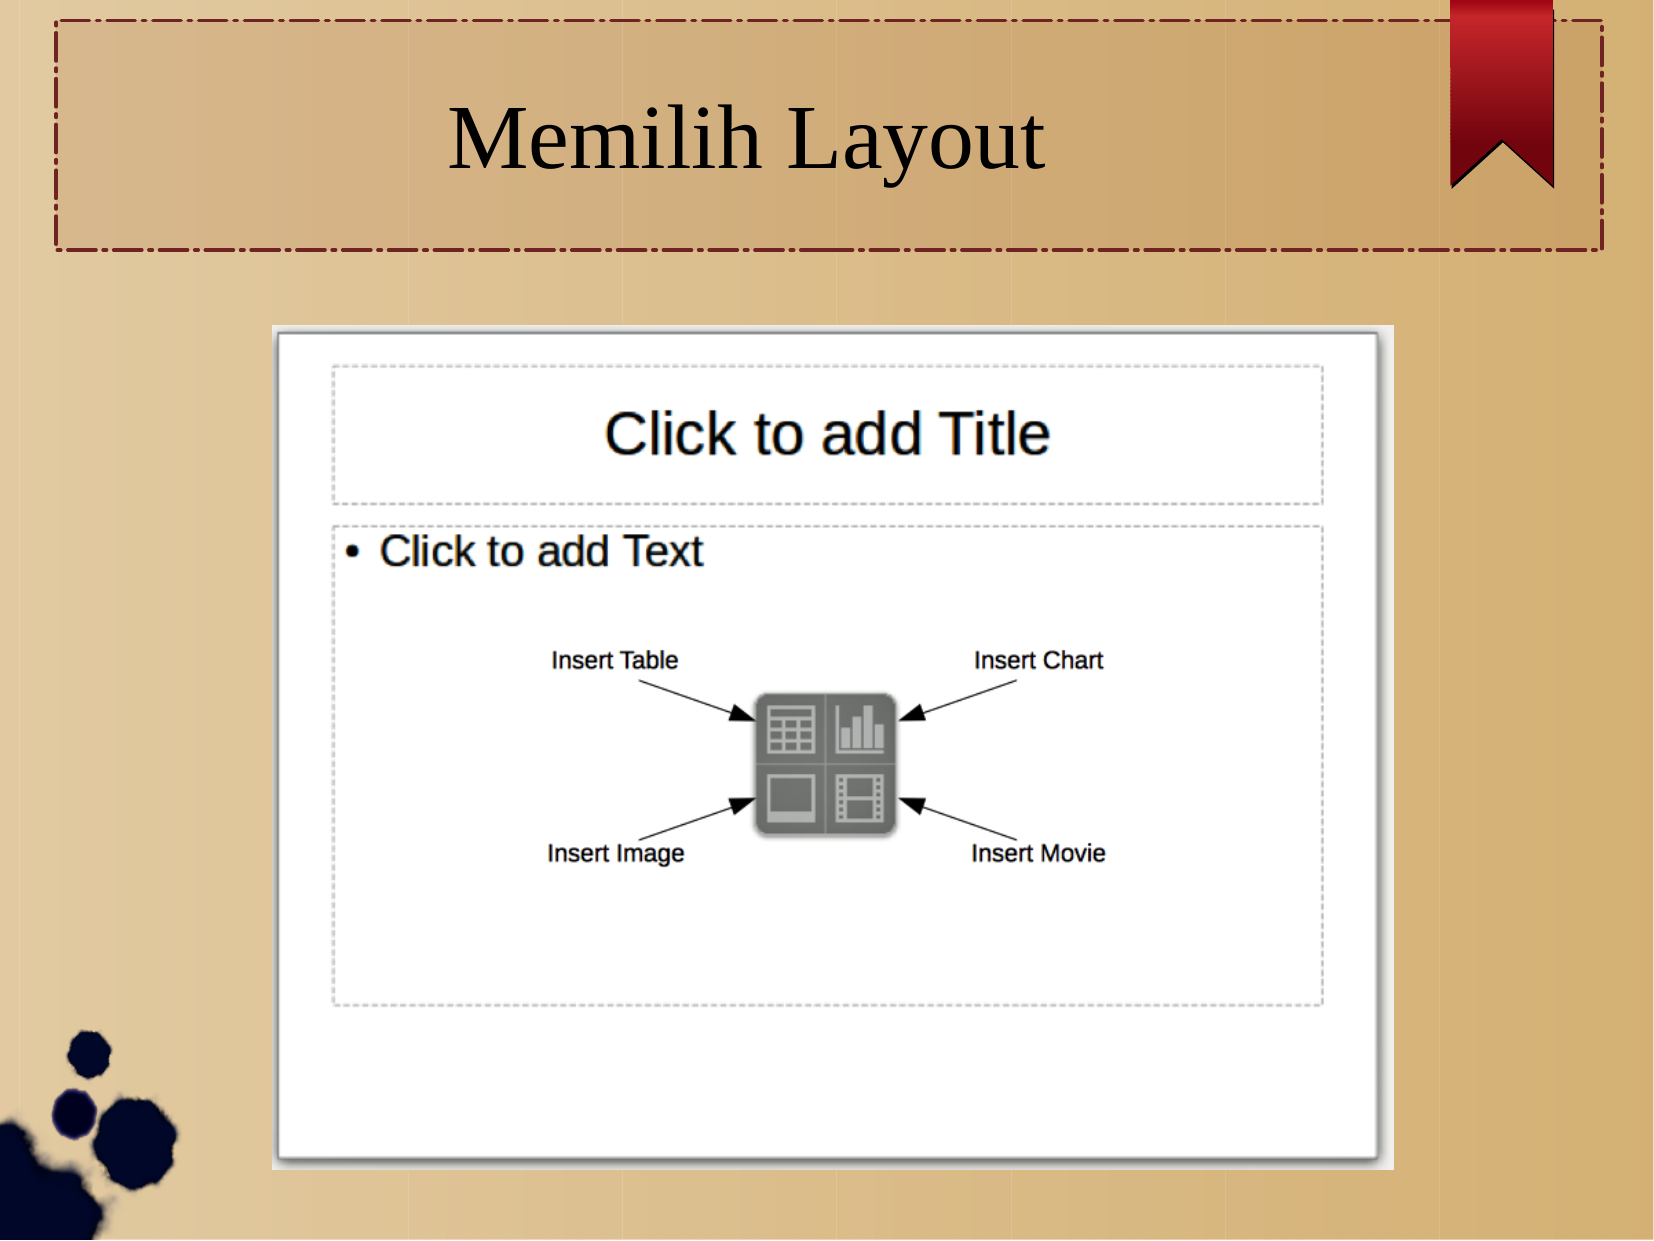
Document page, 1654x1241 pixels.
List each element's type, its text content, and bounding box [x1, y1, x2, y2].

title Memilih Layout [82, 47, 1412, 229]
picture [272, 325, 1394, 1170]
